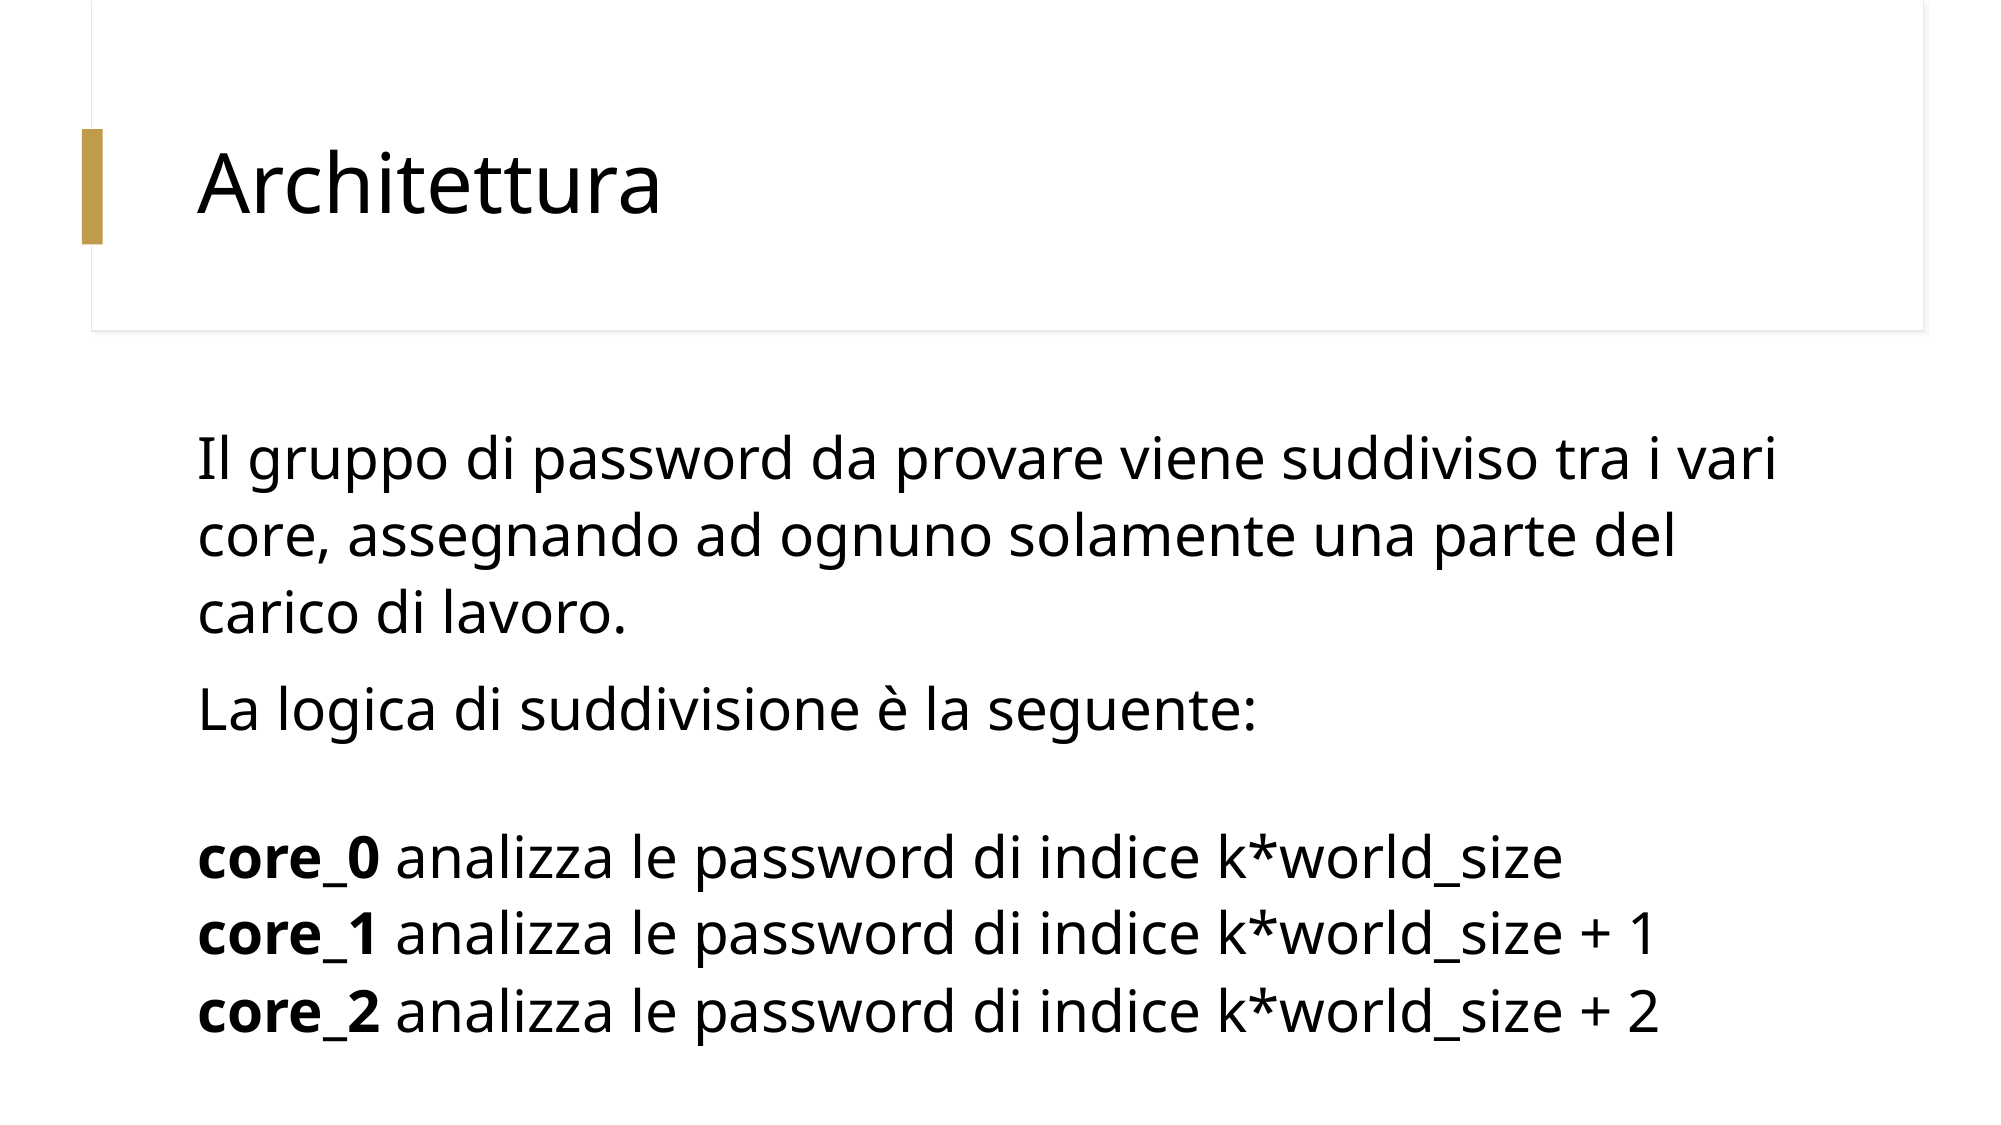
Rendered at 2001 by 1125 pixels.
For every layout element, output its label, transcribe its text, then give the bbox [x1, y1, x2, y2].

text_box Il gruppo di password da provare viene suddiviso tra i vari core, assegnando ad ognuno solamente una parte del carico di lavoro. La logica di suddivisione è la seguente: core_0 analizza le password di indice k*world_size core_1 analizza le password di indice k*world_size + 1 core_2 analizza le password di indice k*world_size + 2 [182, 406, 1851, 1013]
text_box Architettura [182, 89, 1851, 284]
